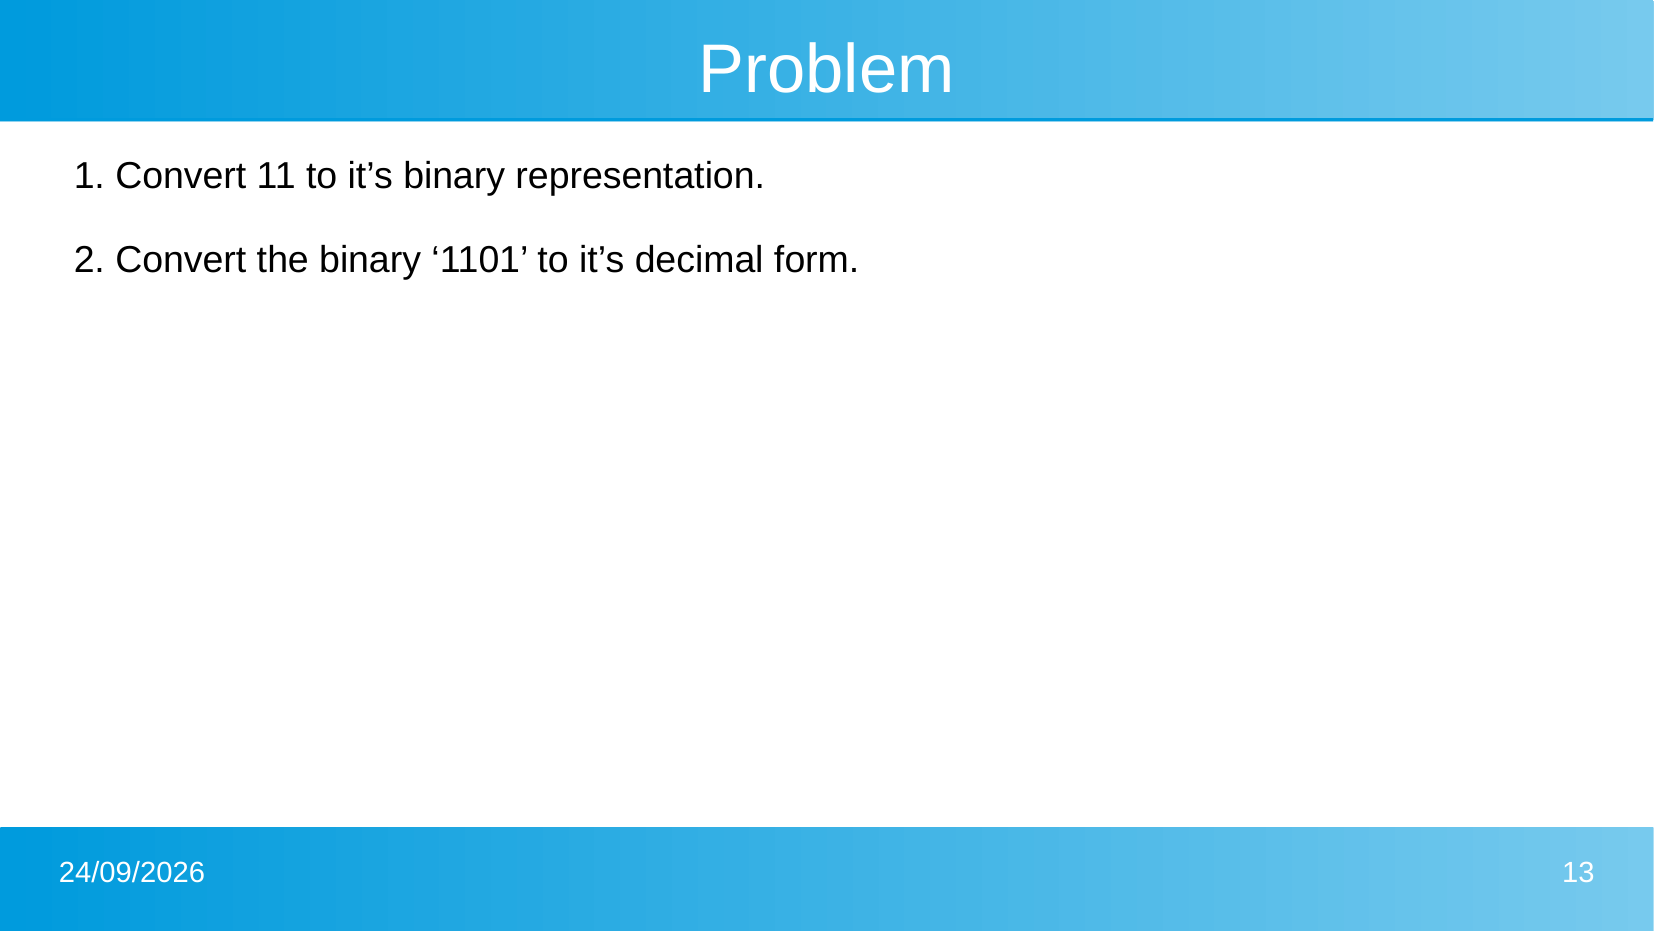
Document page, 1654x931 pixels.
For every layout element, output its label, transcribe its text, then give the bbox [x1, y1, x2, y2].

text_box 1. Convert 11 to it’s binary representation. 2. Convert the binary ‘1101’ to it’s decimal form. [59, 147, 1565, 289]
title Problem [59, 29, 1595, 108]
